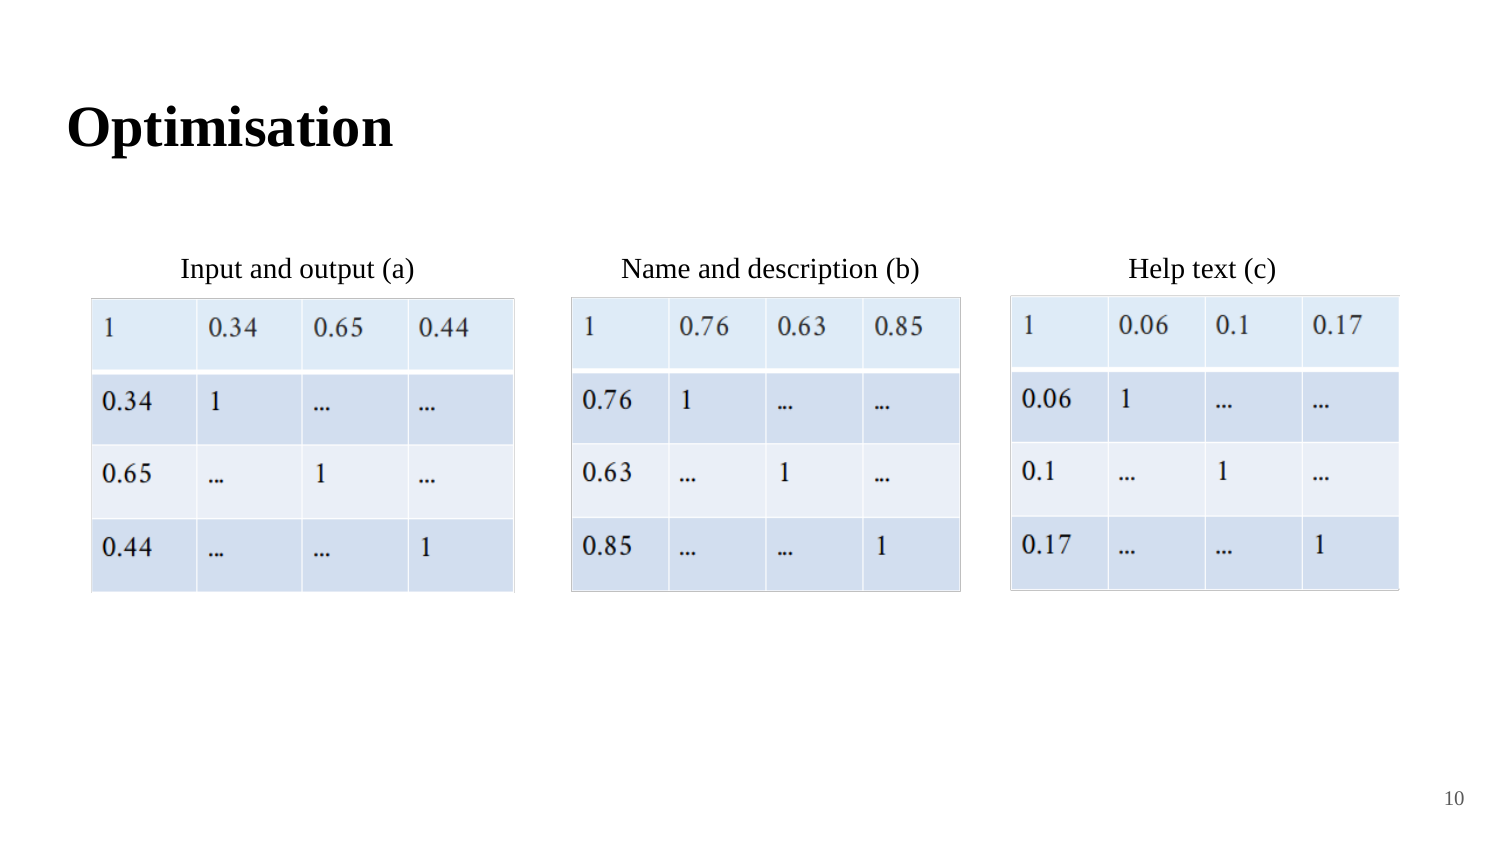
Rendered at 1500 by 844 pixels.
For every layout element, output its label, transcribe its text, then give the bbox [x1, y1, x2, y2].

text_box Input and output (a) [165, 234, 463, 273]
slide_number <number> [1389, 764, 1480, 830]
title Optimisation [51, 72, 1449, 167]
text_box Help text (c) [1113, 234, 1411, 273]
picture [90, 277, 1400, 593]
text_box Name and description (b) [605, 234, 976, 273]
